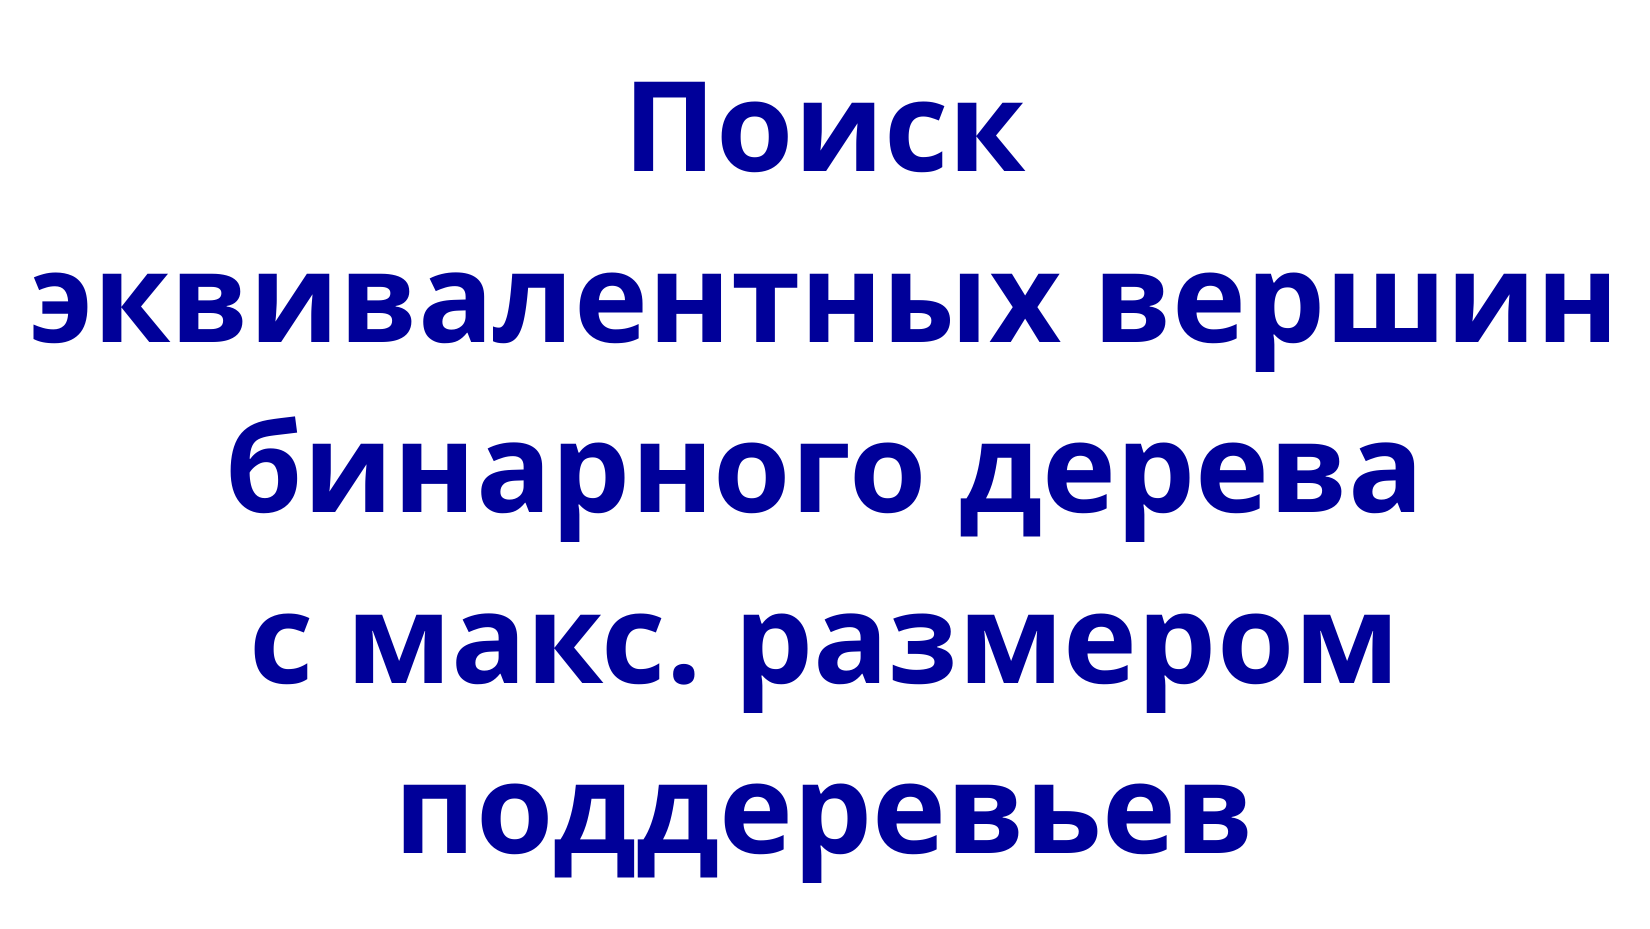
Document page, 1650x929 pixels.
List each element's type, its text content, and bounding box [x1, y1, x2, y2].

subtitle Поиск эквивалентных вершин бинарного дерева с макс. размером поддеревьев [0, 0, 1650, 929]
